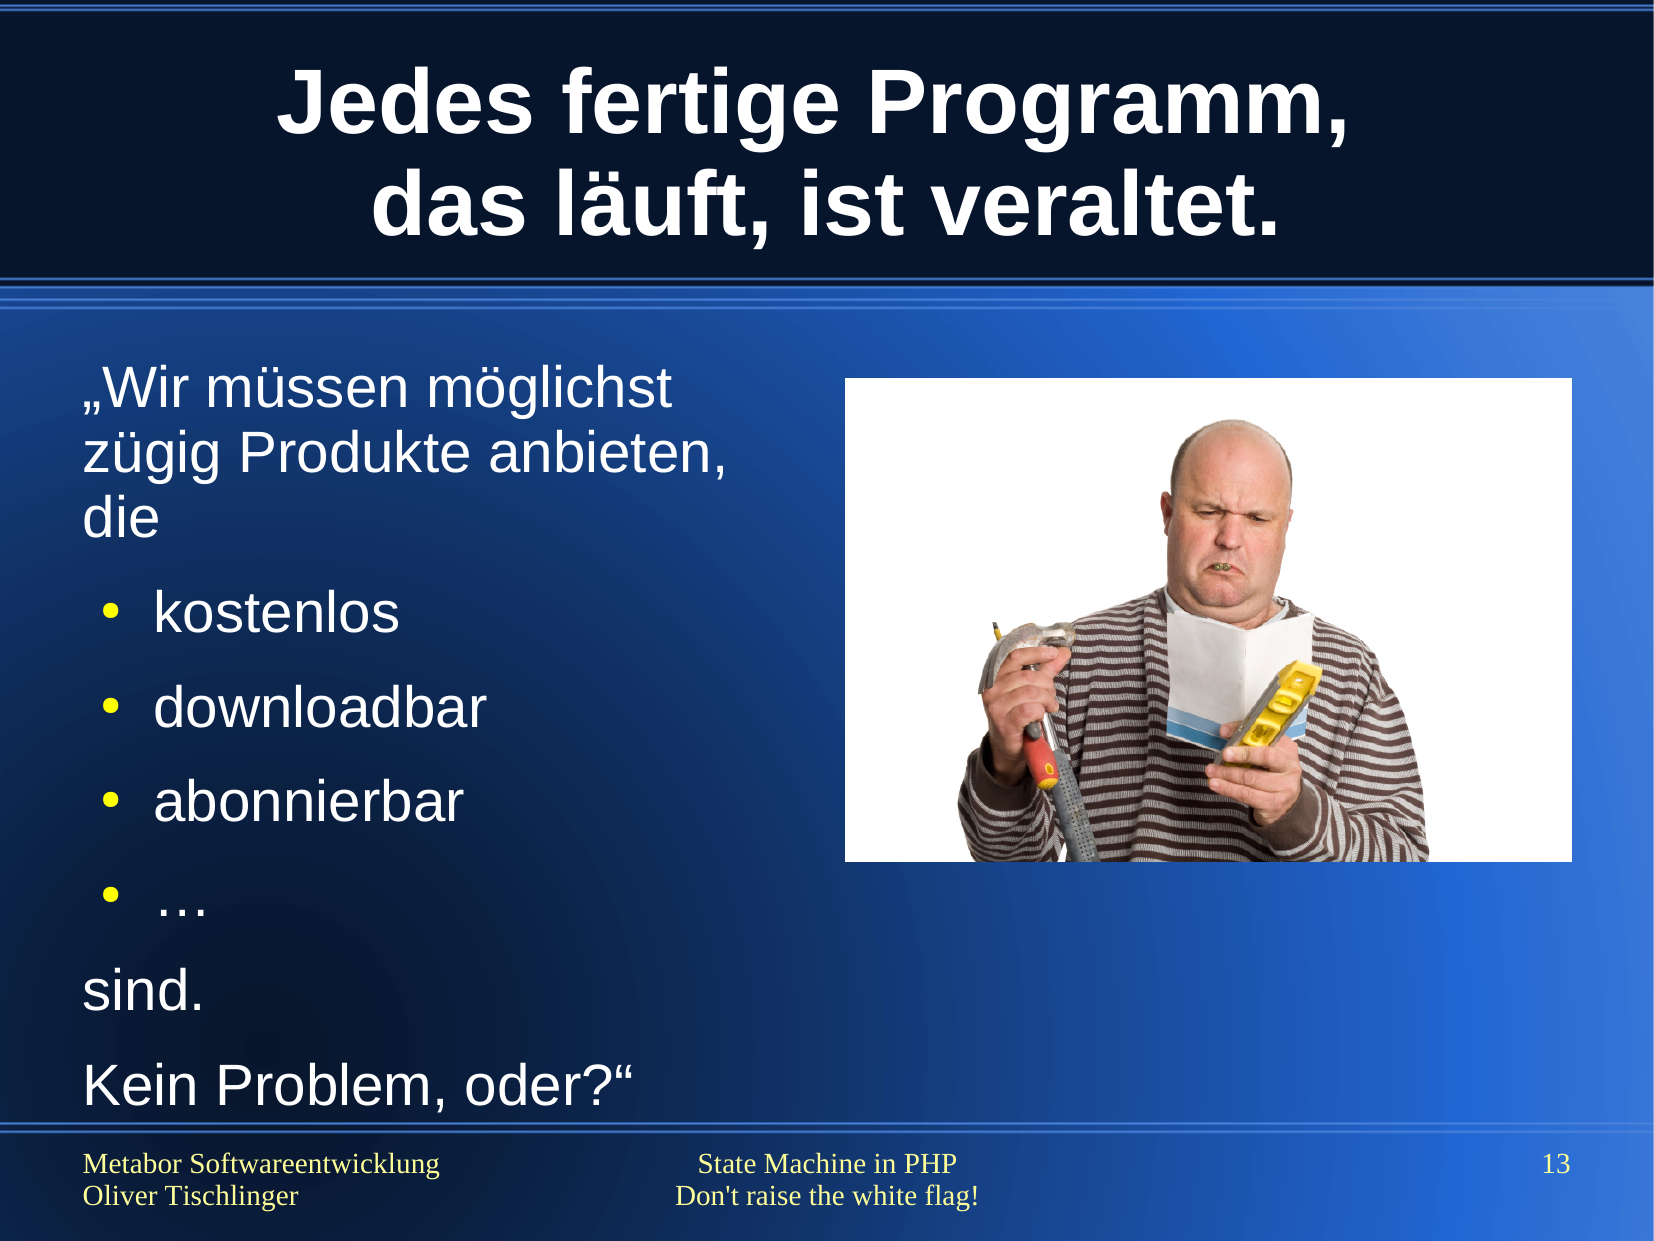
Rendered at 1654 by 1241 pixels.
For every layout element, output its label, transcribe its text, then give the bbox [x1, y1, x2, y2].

list „Wir müssen möglichst zügig Produkte anbieten, die kostenlos downloadbar abonnierbar … sind. Kein Problem, oder?“ [82, 355, 809, 1116]
title Jedes fertige Programm, das läuft, ist veraltet. [82, 49, 1571, 257]
picture [0, 0, 1654, 1241]
